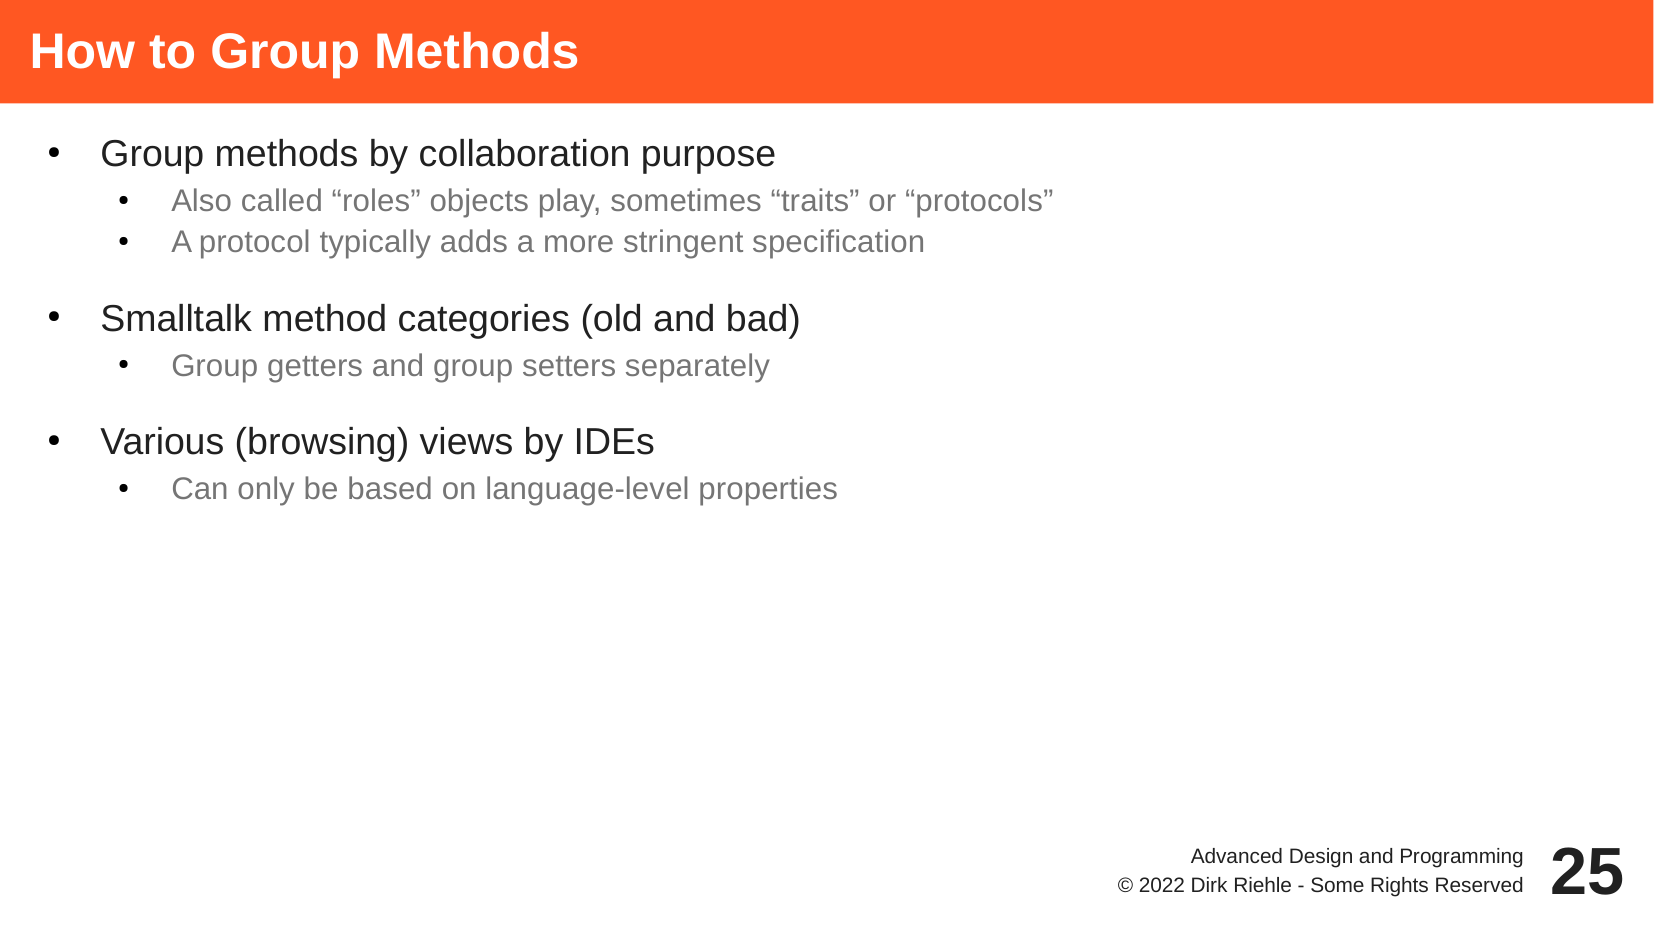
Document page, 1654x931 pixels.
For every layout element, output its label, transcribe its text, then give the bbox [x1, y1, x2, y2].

title How to Group Methods [0, 0, 1654, 104]
list Group methods by collaboration purpose Also called “roles” objects play, sometimes “traits” or “protocols” A protocol typically adds a more stringent specification Smalltalk method categories (old and bad) Group getters and group setters separately Various (browsing) views by IDEs Can only be based on language-level properties [29, 132, 1625, 813]
